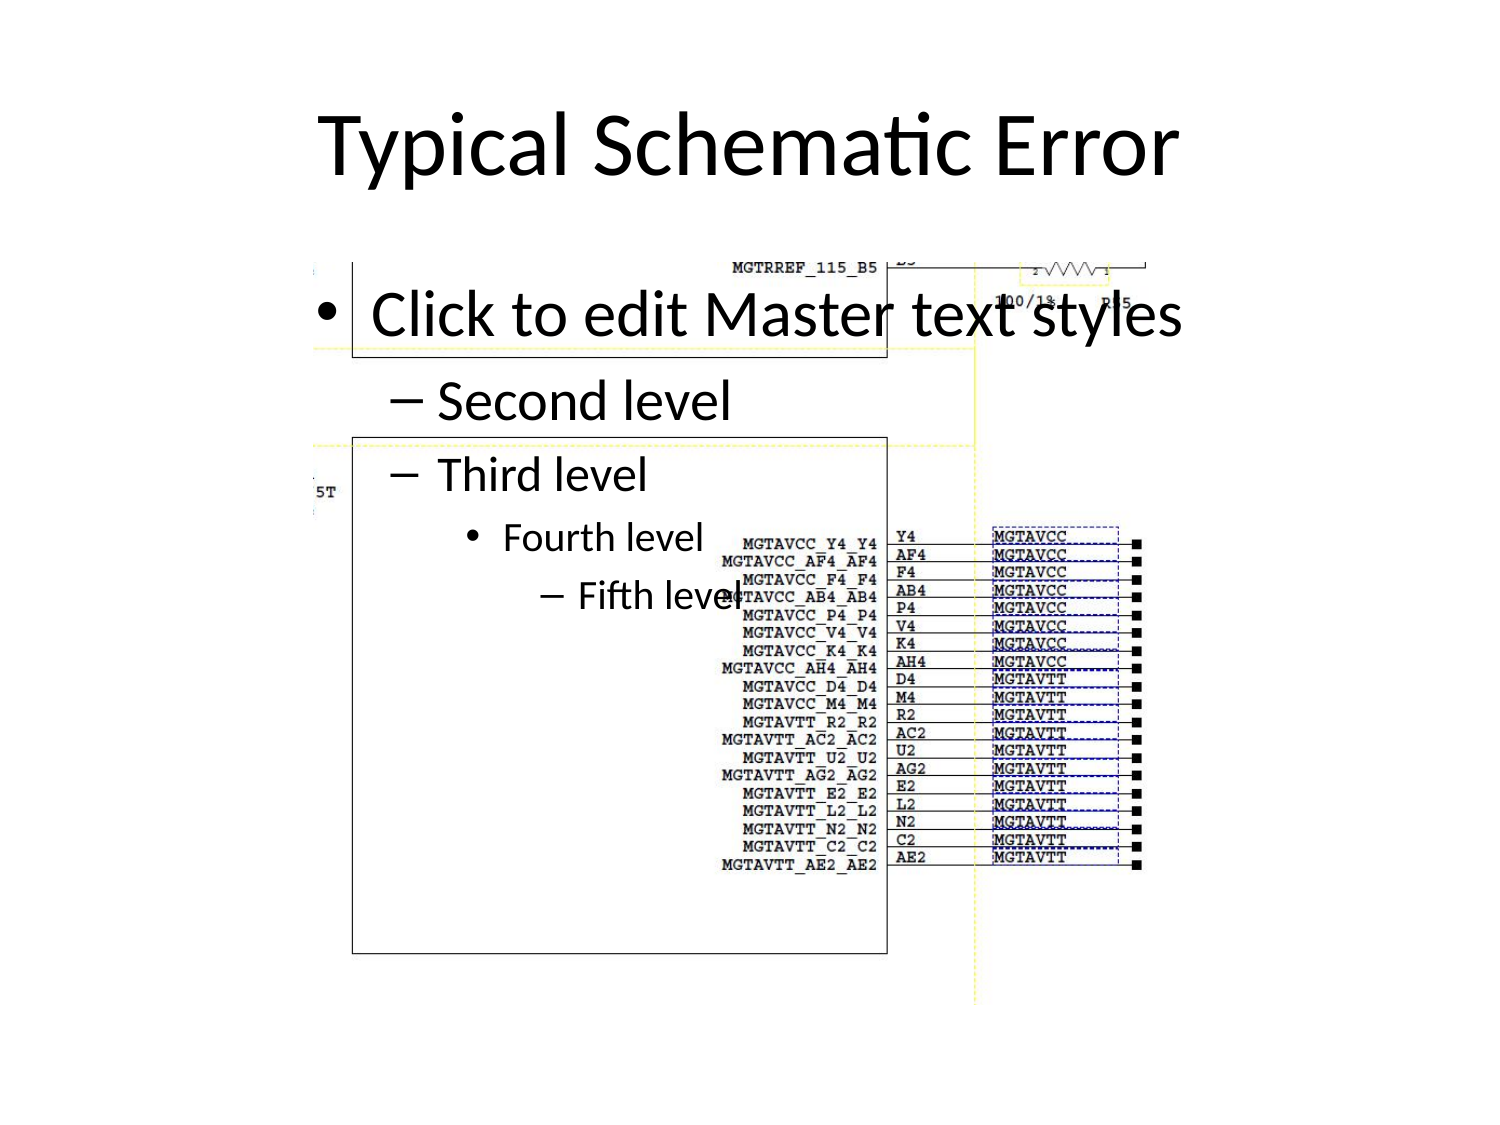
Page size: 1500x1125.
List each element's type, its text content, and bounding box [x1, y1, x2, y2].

picture [313, 262, 1187, 1005]
title Typical Schematic Error [75, 45, 1425, 233]
